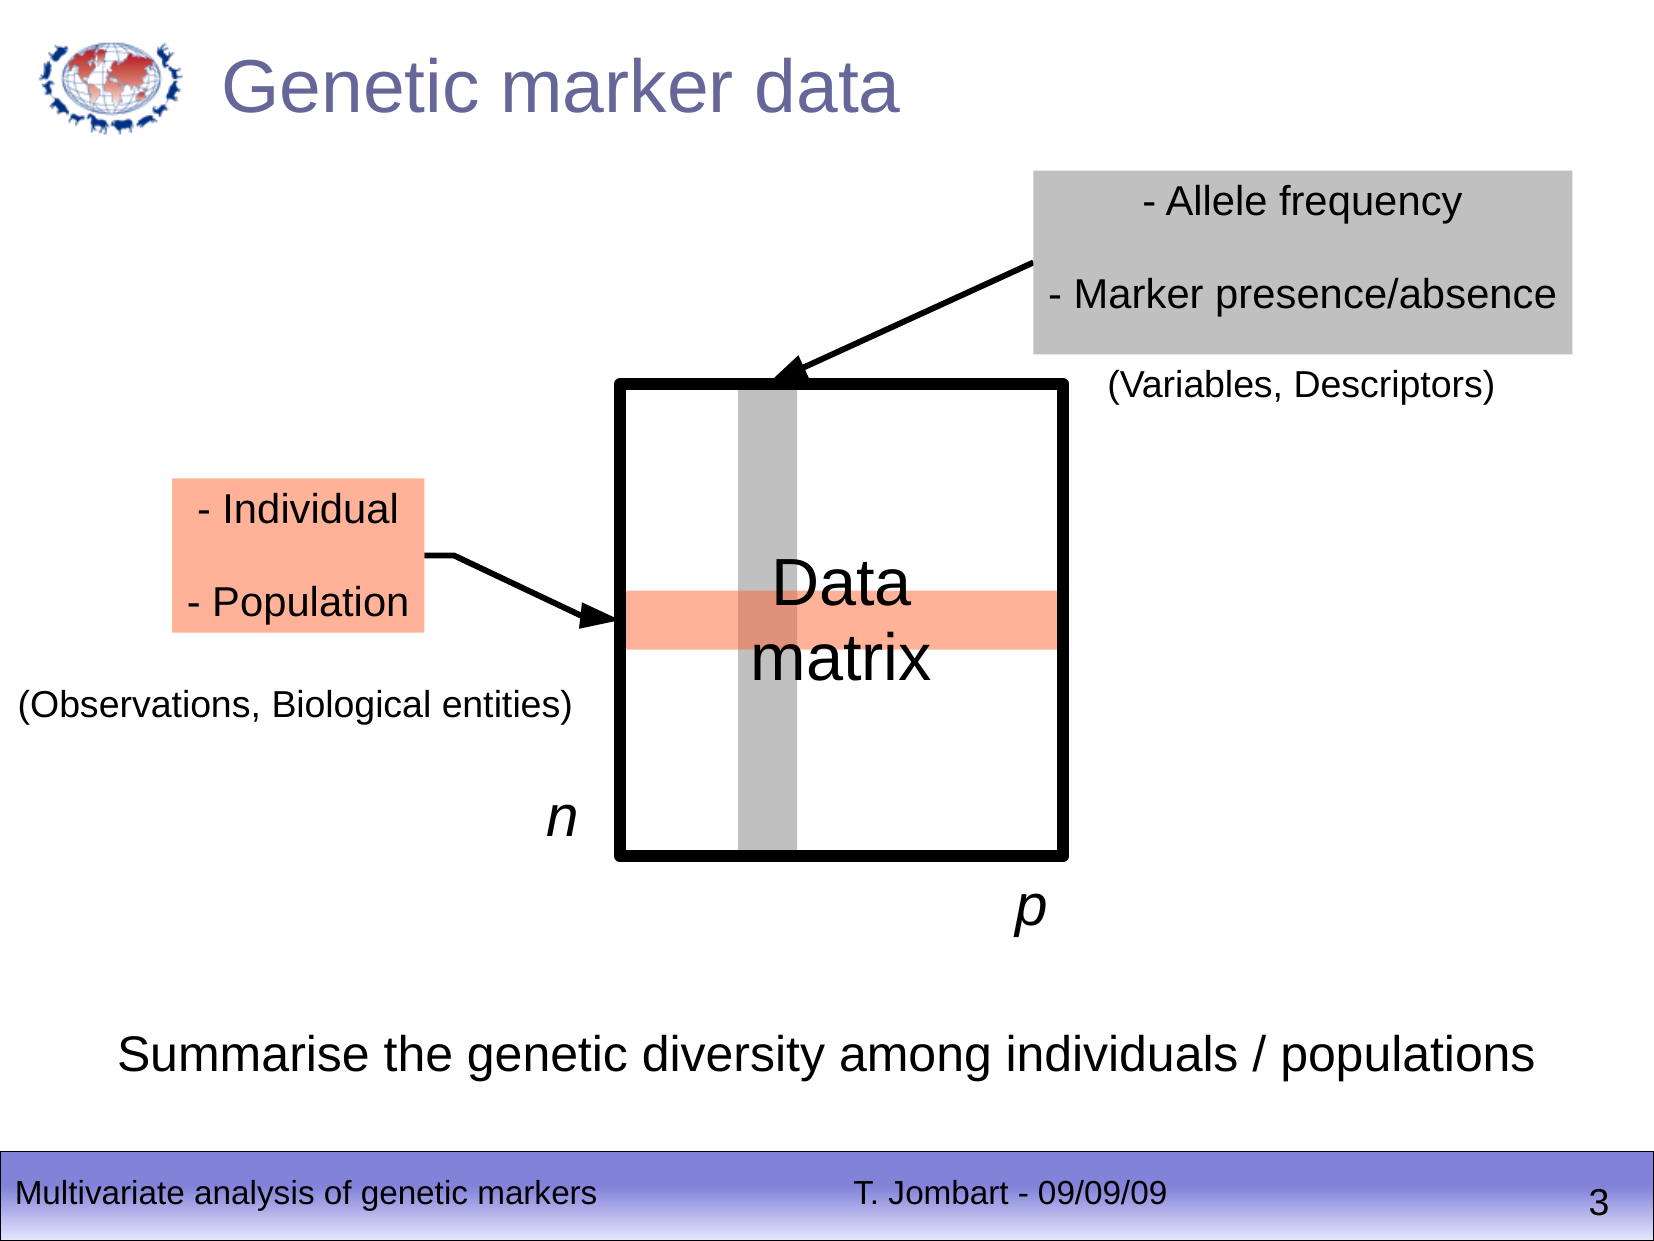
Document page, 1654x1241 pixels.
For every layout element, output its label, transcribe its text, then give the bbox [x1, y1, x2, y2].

text_box (Variables, Descriptors) [1092, 356, 1511, 414]
text_box - Allele frequency - Marker presence/absence [1033, 170, 1573, 355]
picture [25, 29, 186, 144]
text_box Summarise the genetic diversity among individuals / populations [1063, 981, 1654, 1127]
text_box Data matrix [620, 383, 1063, 857]
text_box 3 [1573, 1174, 1625, 1232]
text_box T. Jombart - 09/09/09 [838, 1167, 1000, 1225]
text_box [0, 1151, 1654, 1241]
text_box (Observations, Biological entities) [0, 683, 591, 726]
text_box p [1000, 865, 1063, 1229]
text_box Multivariate analysis of genetic markers [0, 1167, 614, 1220]
text_box - Individual - Population [172, 478, 425, 633]
text_box Summarise the genetic diversity among individuals / populations [0, 981, 1000, 1127]
text_box T. Jombart - 09/09/09 [1063, 1167, 1202, 1225]
text_box Genetic marker data [206, 37, 1654, 136]
text_box n [531, 776, 594, 857]
